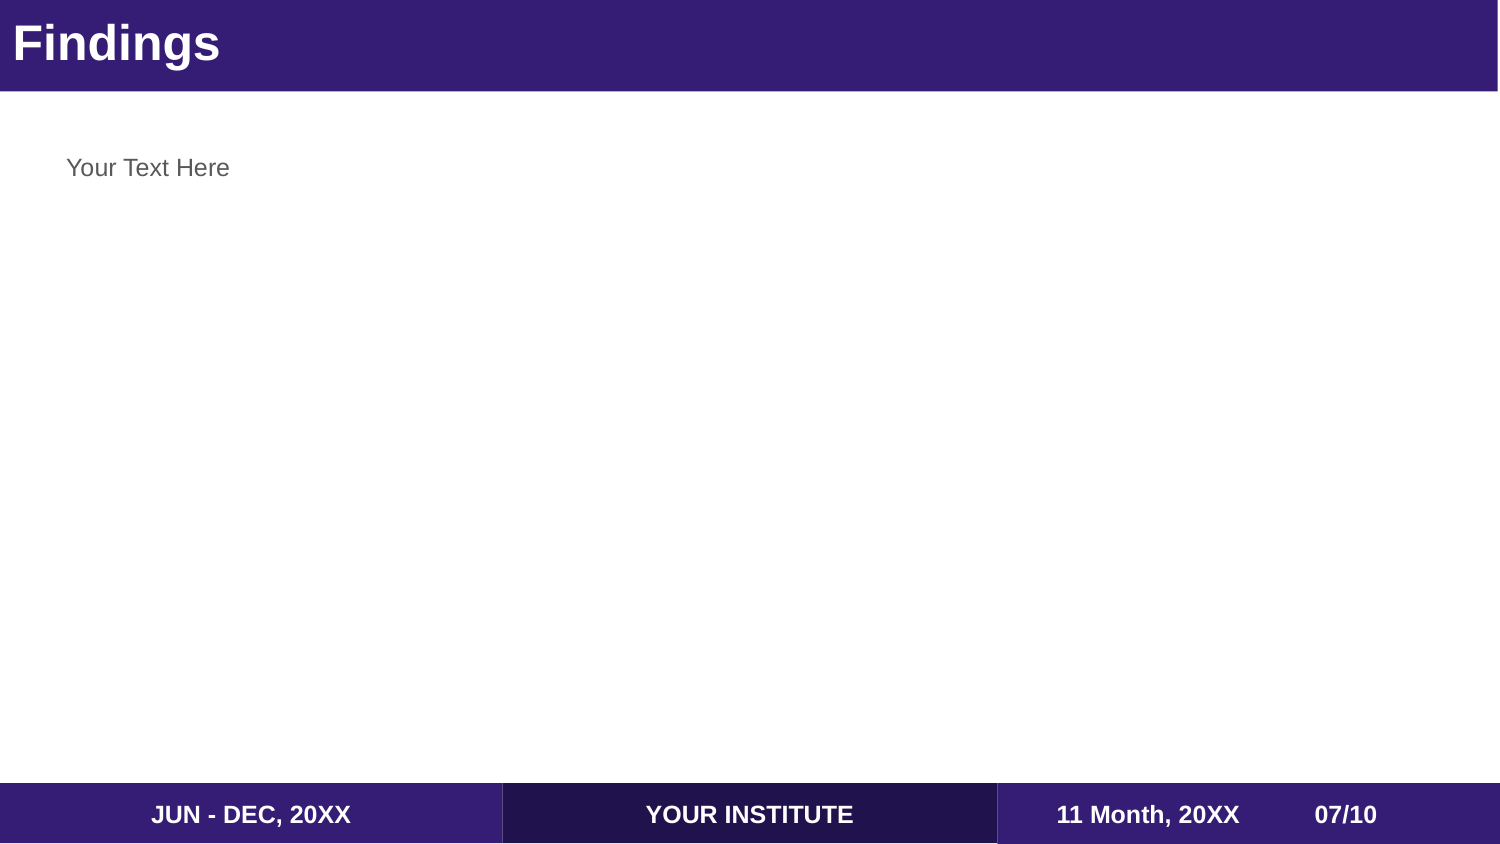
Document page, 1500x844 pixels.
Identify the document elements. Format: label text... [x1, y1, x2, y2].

list Your Text Here [51, 132, 1449, 740]
text_box Findings [0, 0, 1498, 92]
text_box YOUR INSTITUTE [502, 783, 997, 844]
text_box JUN - DEC, 20XX [0, 783, 502, 844]
text_box 11 Month, 20XX 07/10 [997, 783, 1500, 844]
